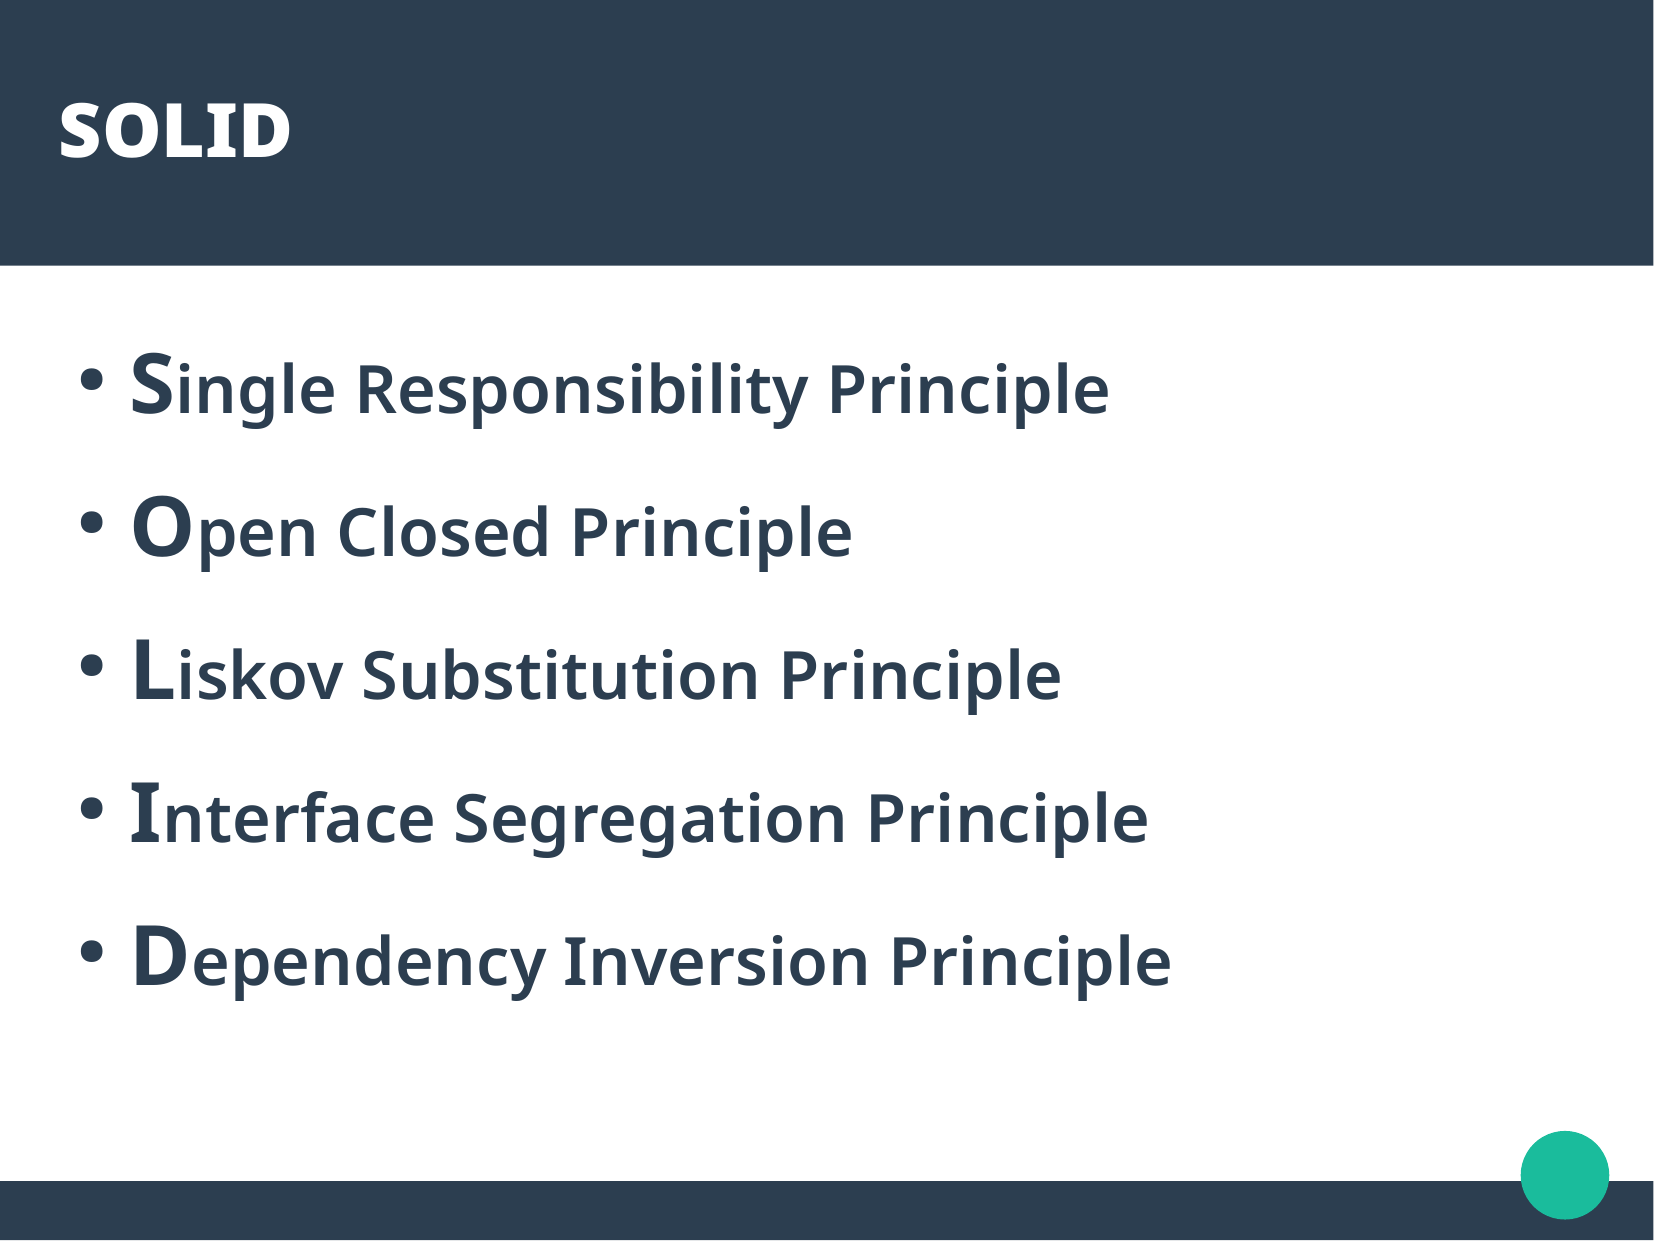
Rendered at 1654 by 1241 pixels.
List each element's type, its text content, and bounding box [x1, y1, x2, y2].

list Single Responsibility Principle Open Closed Principle Liskov Substitution Principle Interface Segregation Principle Dependency Inversion Principle [59, 324, 1595, 1152]
title SOLID [59, 49, 1595, 207]
